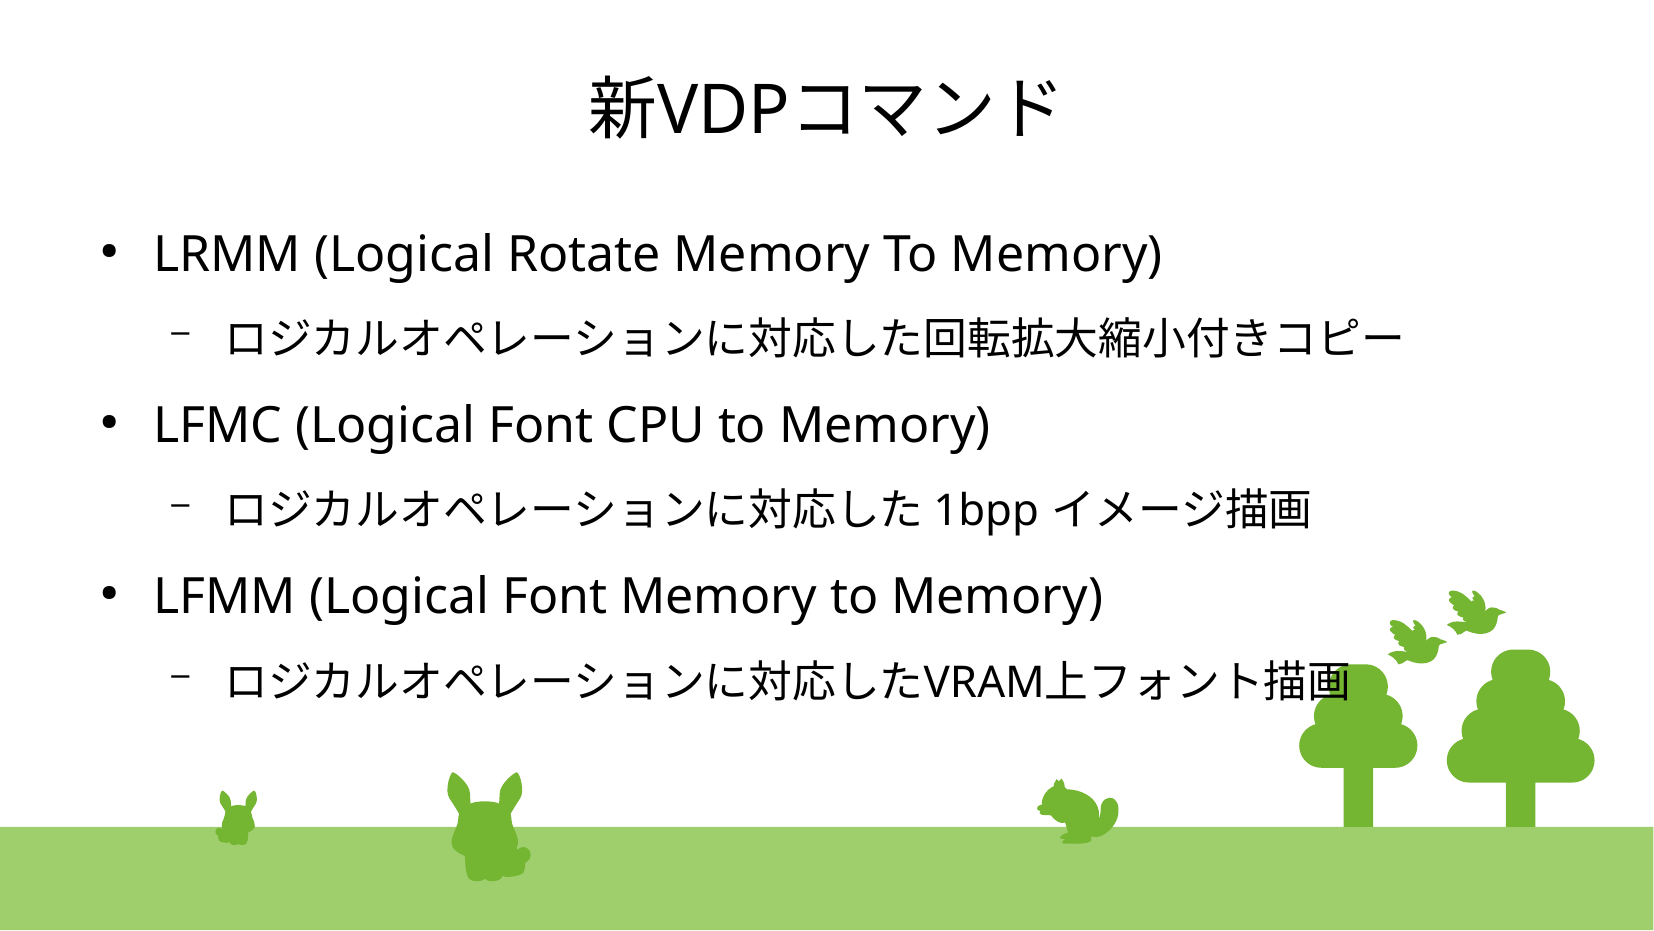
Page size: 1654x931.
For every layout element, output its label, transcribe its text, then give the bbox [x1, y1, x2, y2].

list LRMM (Logical Rotate Memory To Memory) ロジカルオペレーションに対応した回転拡大縮小付きコピー LFMC (Logical Font CPU to Memory) ロジカルオペレーションに対応した 1bpp イメージ描画 LFMM (Logical Font Memory to Memory) ロジカルオペレーションに対応したVRAM上フォント描画 [82, 217, 1571, 758]
title 新VDPコマンド [88, 29, 1565, 178]
